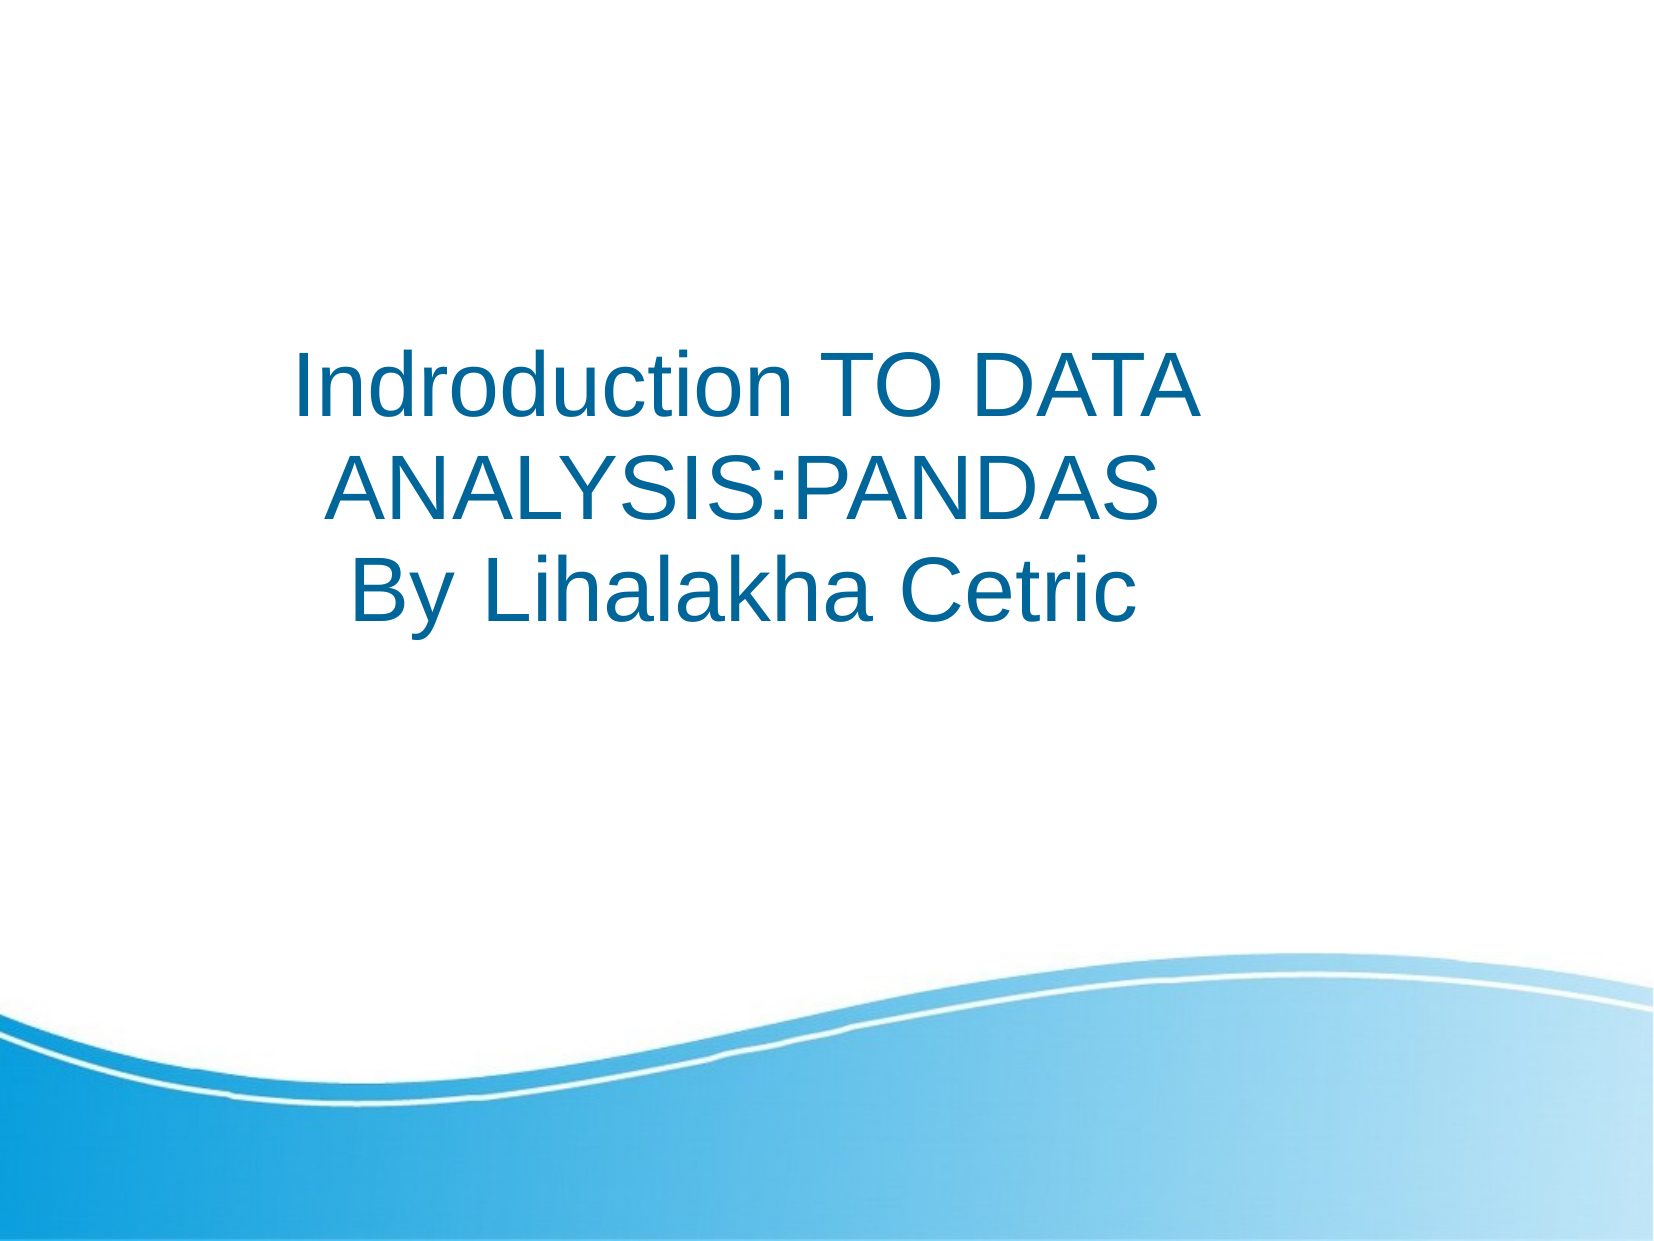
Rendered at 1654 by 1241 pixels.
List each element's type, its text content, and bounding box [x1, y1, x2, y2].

title Indroduction TO DATA ANALYSIS:PANDAS By Lihalakha Cetric [0, 333, 1489, 642]
picture [0, 952, 1654, 1241]
